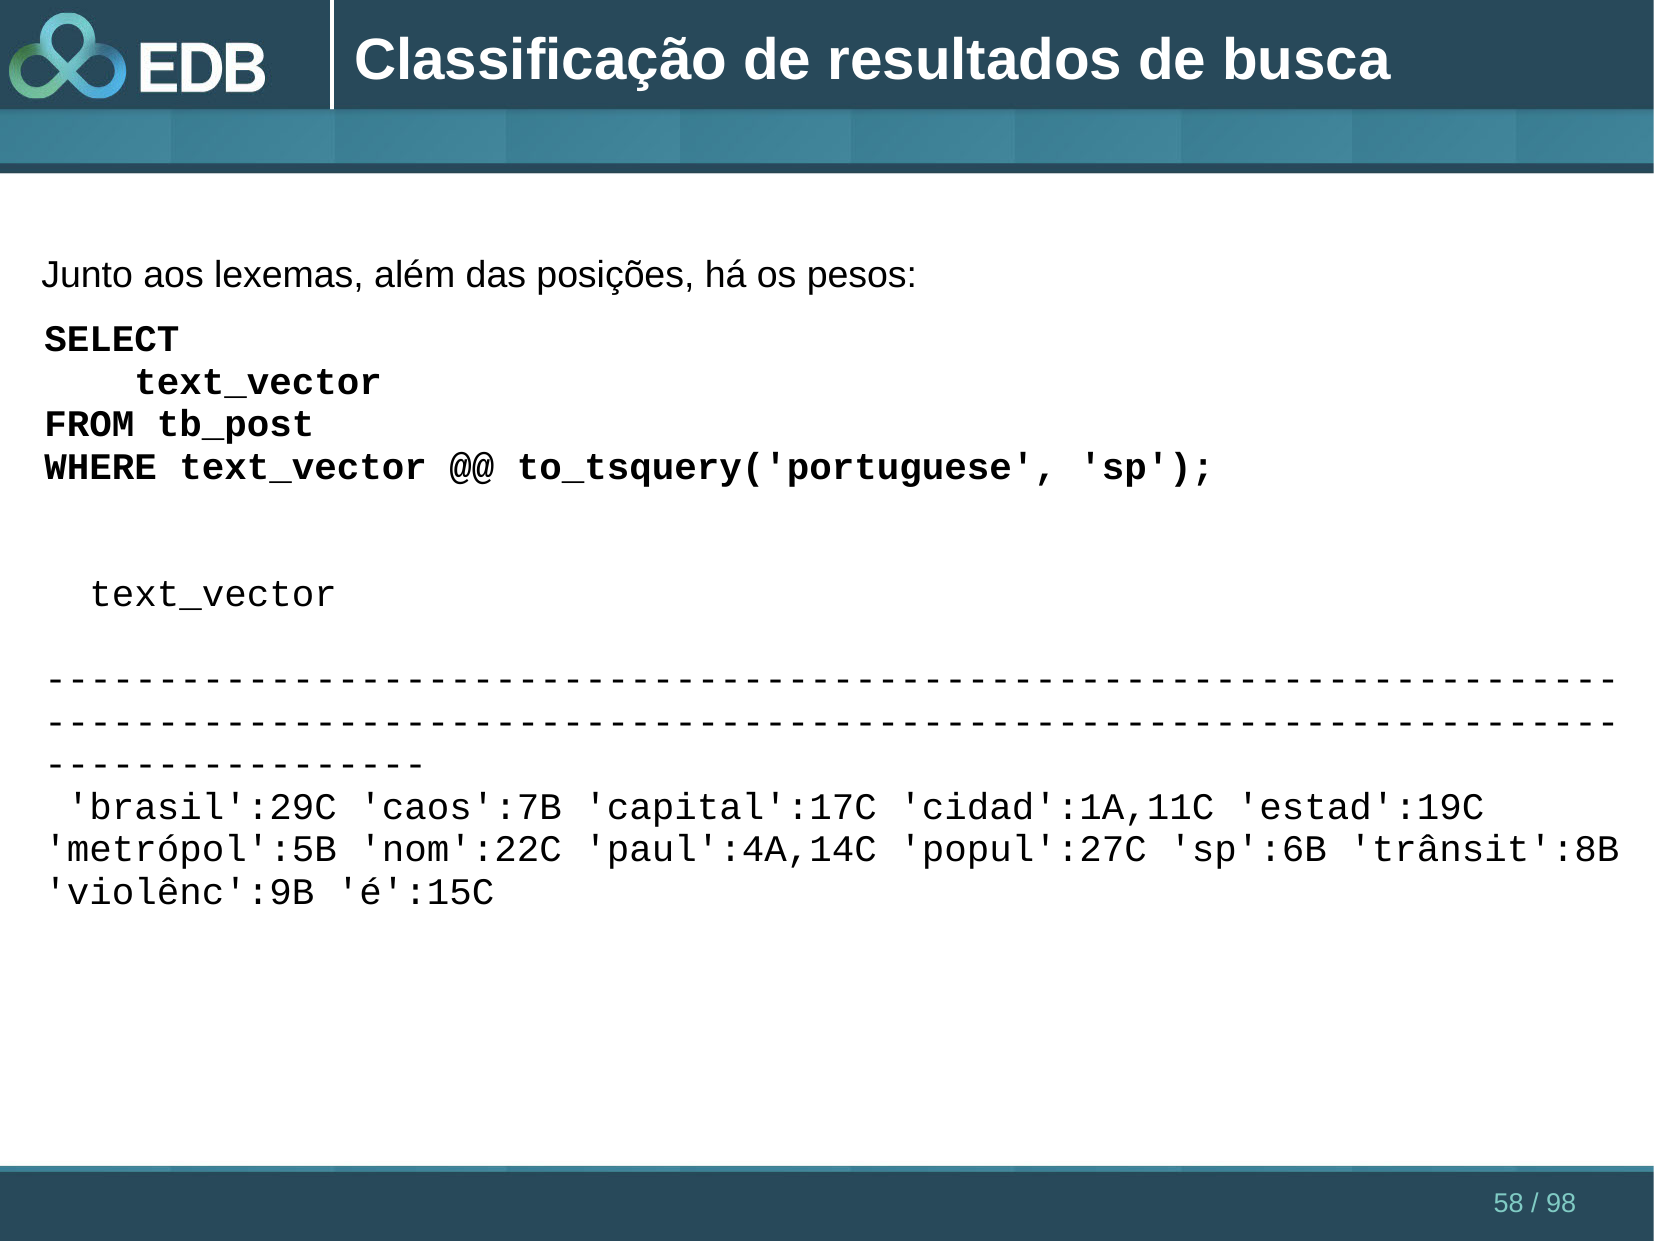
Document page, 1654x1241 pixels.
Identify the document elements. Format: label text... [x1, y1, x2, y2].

list Junto aos lexemas, além das posições, há os pesos: [41, 253, 1530, 313]
title Classificação de resultados de busca [354, 0, 1625, 125]
picture [0, 0, 1654, 1241]
text_box SELECT text_vector FROM tb_post WHERE text_vector @@ to_tsquery('portuguese', 'sp'); text_vector ------------------------------------------------------------------------------------------------------------------------------------------------------------- 'brasil':29C 'caos':7B 'capital':17C 'cidad':1A,11C 'estad':19C 'metrópol':5B 'nom':22C 'paul':4A,14C 'popul':27C 'sp':6B 'trânsit':8B 'violênc':9B 'é':15C [29, 313, 1635, 966]
